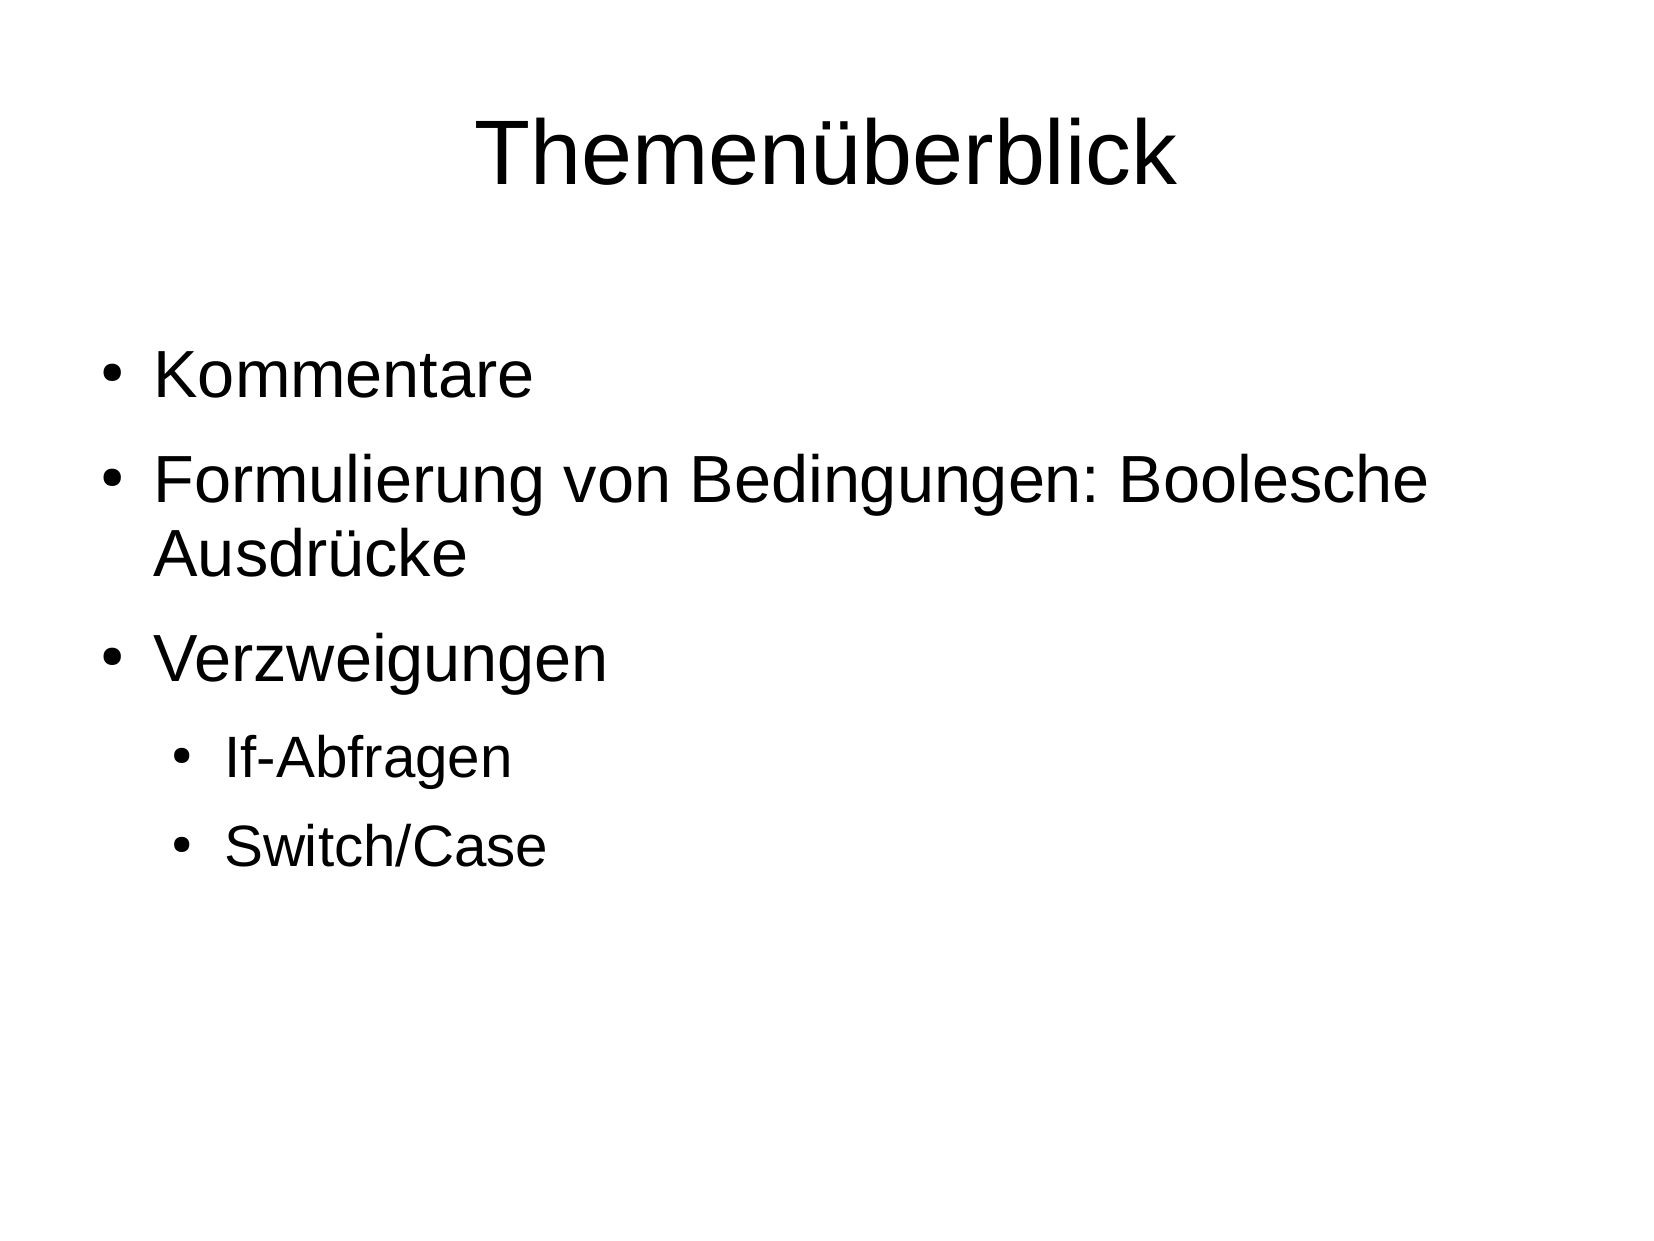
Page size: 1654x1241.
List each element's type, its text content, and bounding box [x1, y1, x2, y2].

list Kommentare Formulierung von Bedingungen: Boolesche Ausdrücke Verzweigungen If-Abfragen Switch/Case [82, 337, 1571, 1156]
title Themenüberblick [82, 49, 1571, 257]
